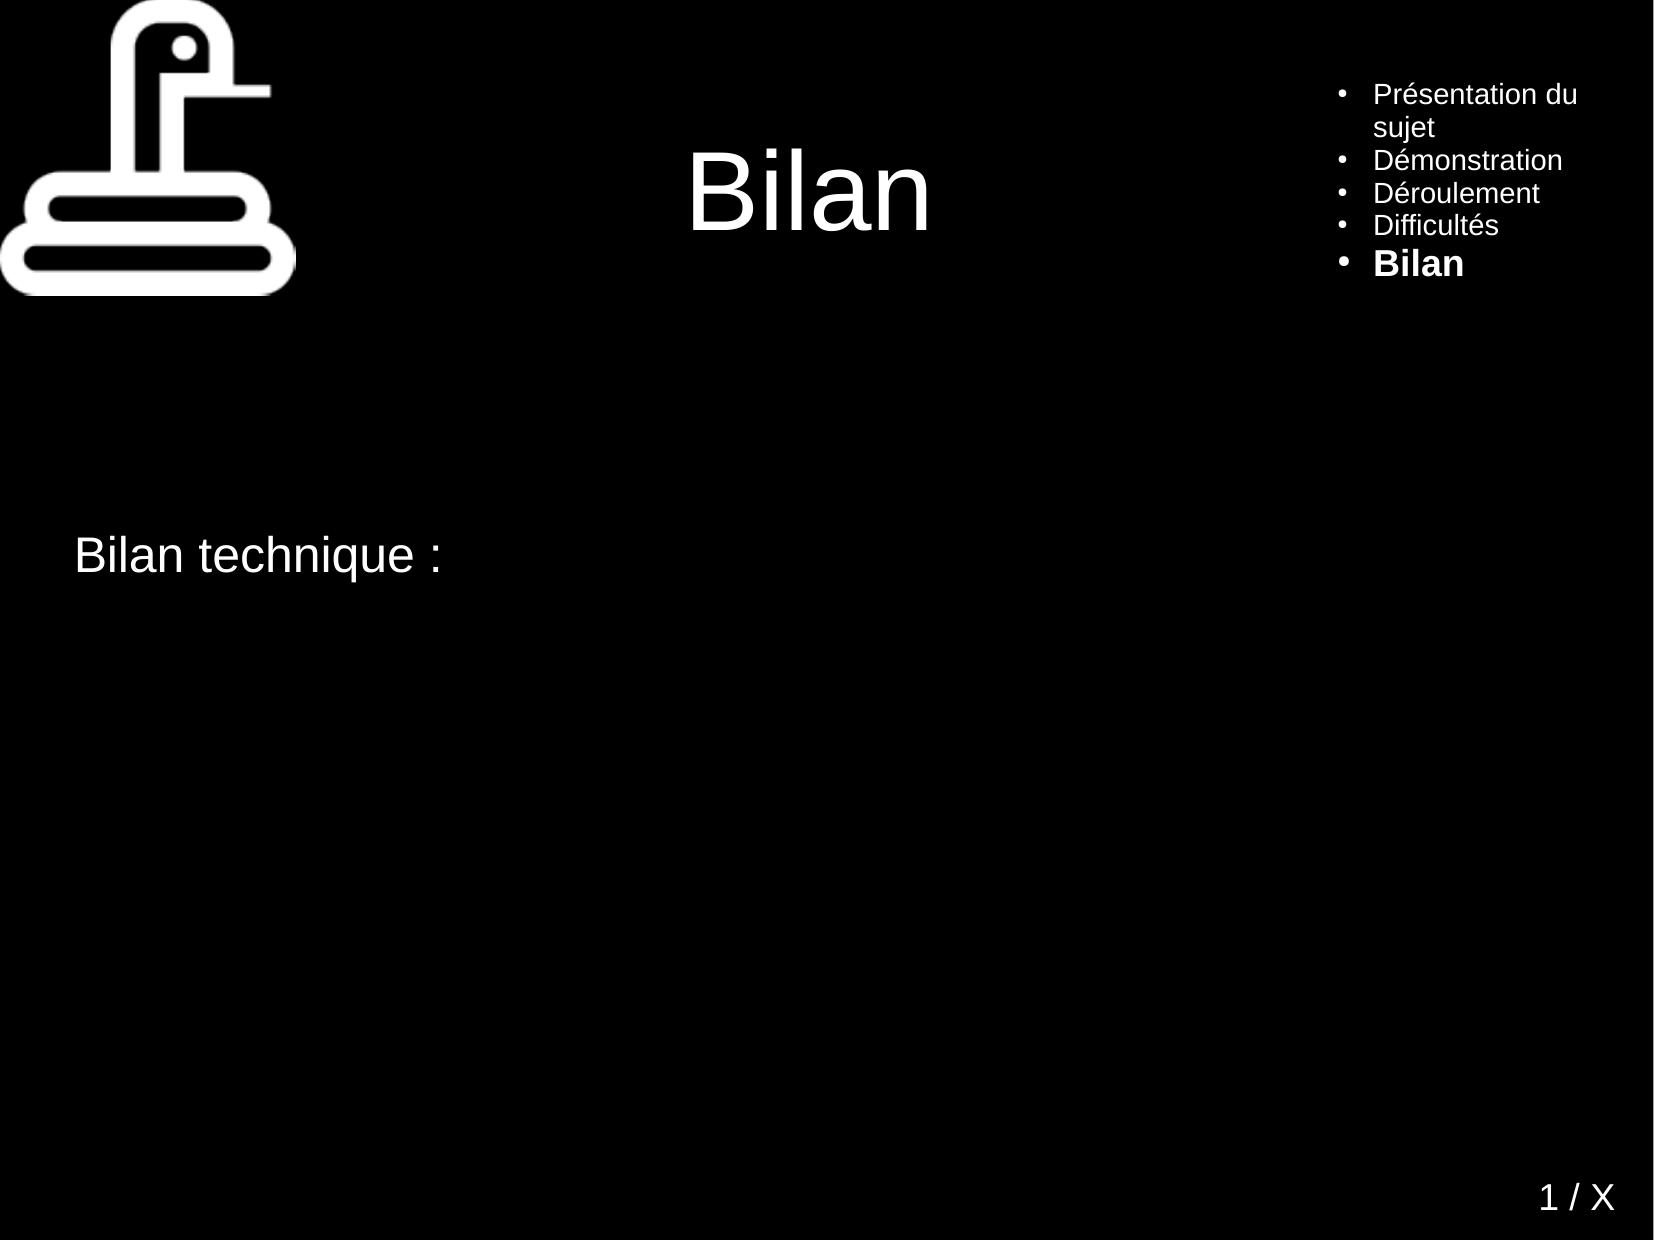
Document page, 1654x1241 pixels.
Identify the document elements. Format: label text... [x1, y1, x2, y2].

picture [0, 0, 296, 296]
text_box Bilan technique : [59, 519, 863, 591]
text_box Présentation du sujet Démonstration Déroulement Difficultés Bilan [1322, 70, 1654, 334]
title Bilan [295, 88, 1323, 296]
text_box 1 / X [1523, 1169, 1654, 1241]
